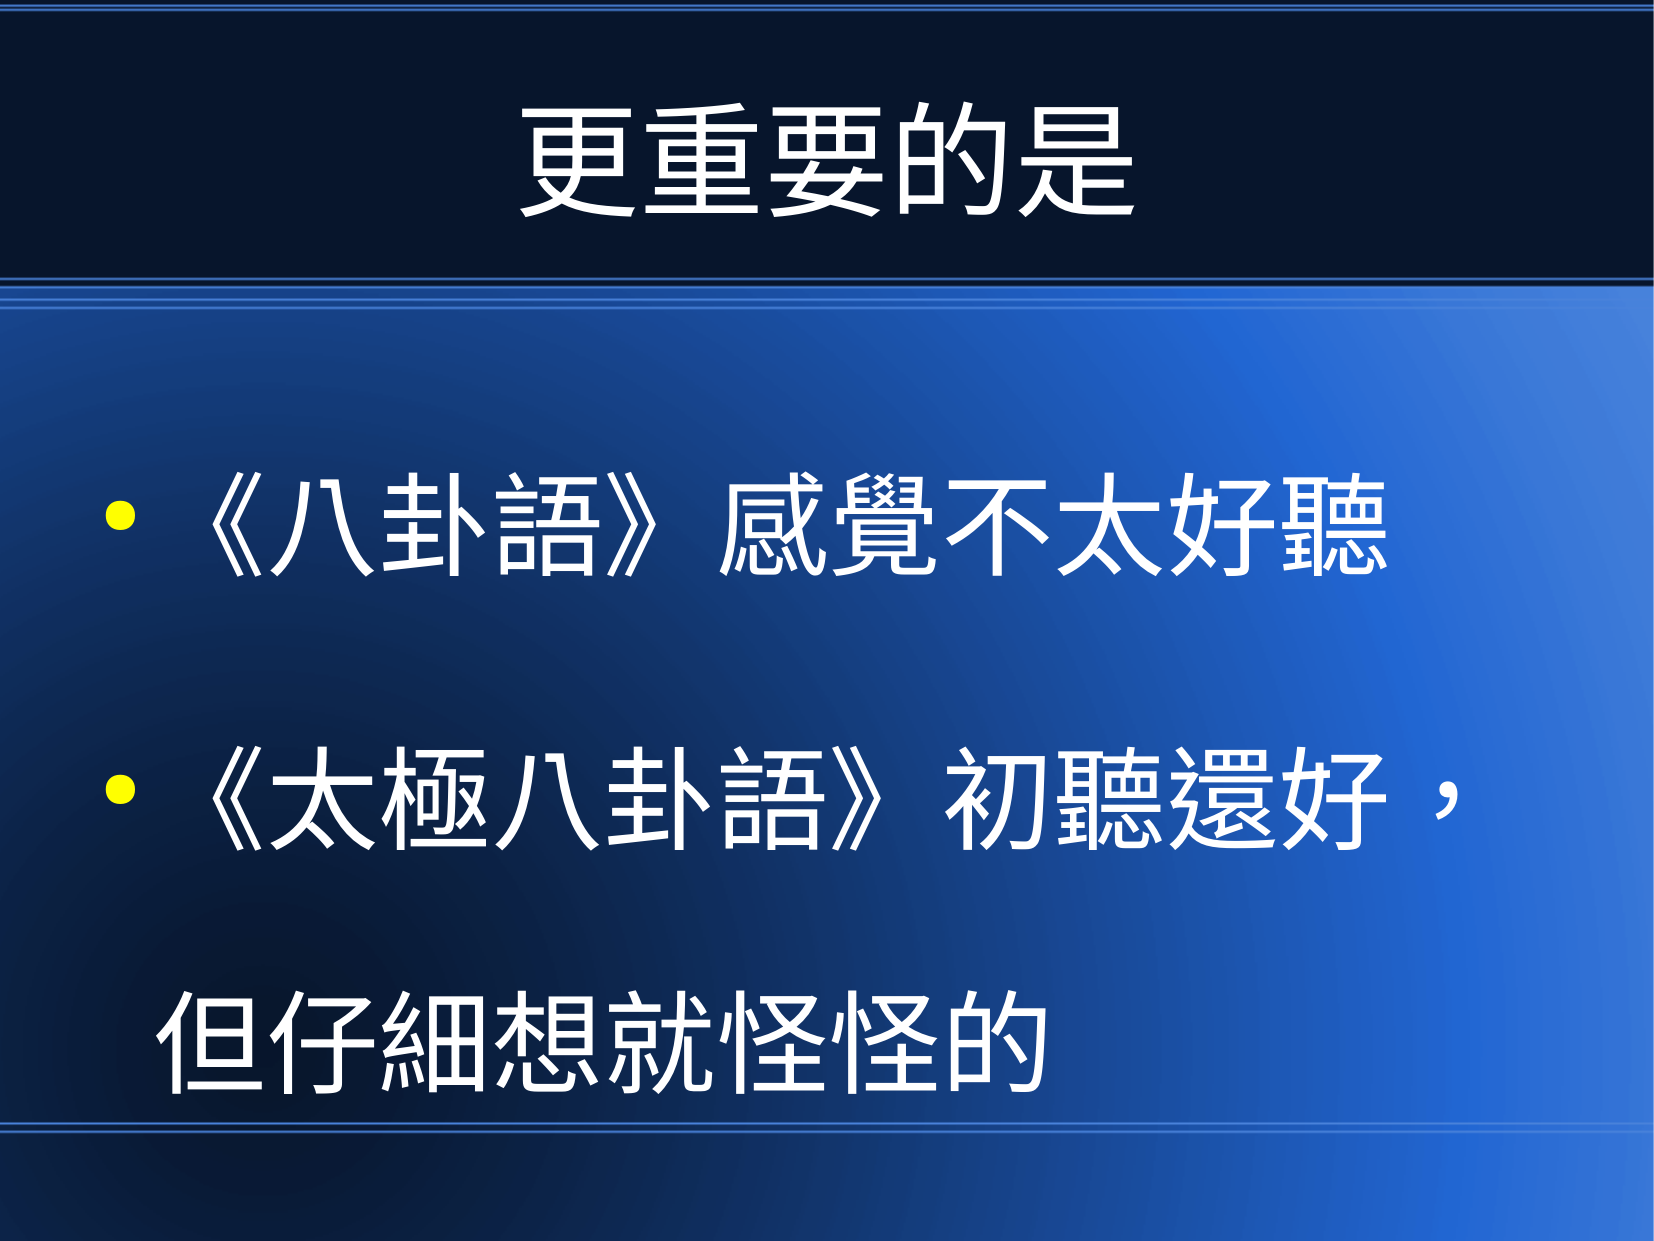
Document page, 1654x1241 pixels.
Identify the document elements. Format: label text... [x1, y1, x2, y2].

list 《八卦語》感覺不太好聽 《太極八卦語》初聽還好， 但仔細想就怪怪的 [82, 355, 1571, 1241]
picture [0, 0, 1654, 1241]
title 更重要的是 [82, 49, 1571, 257]
